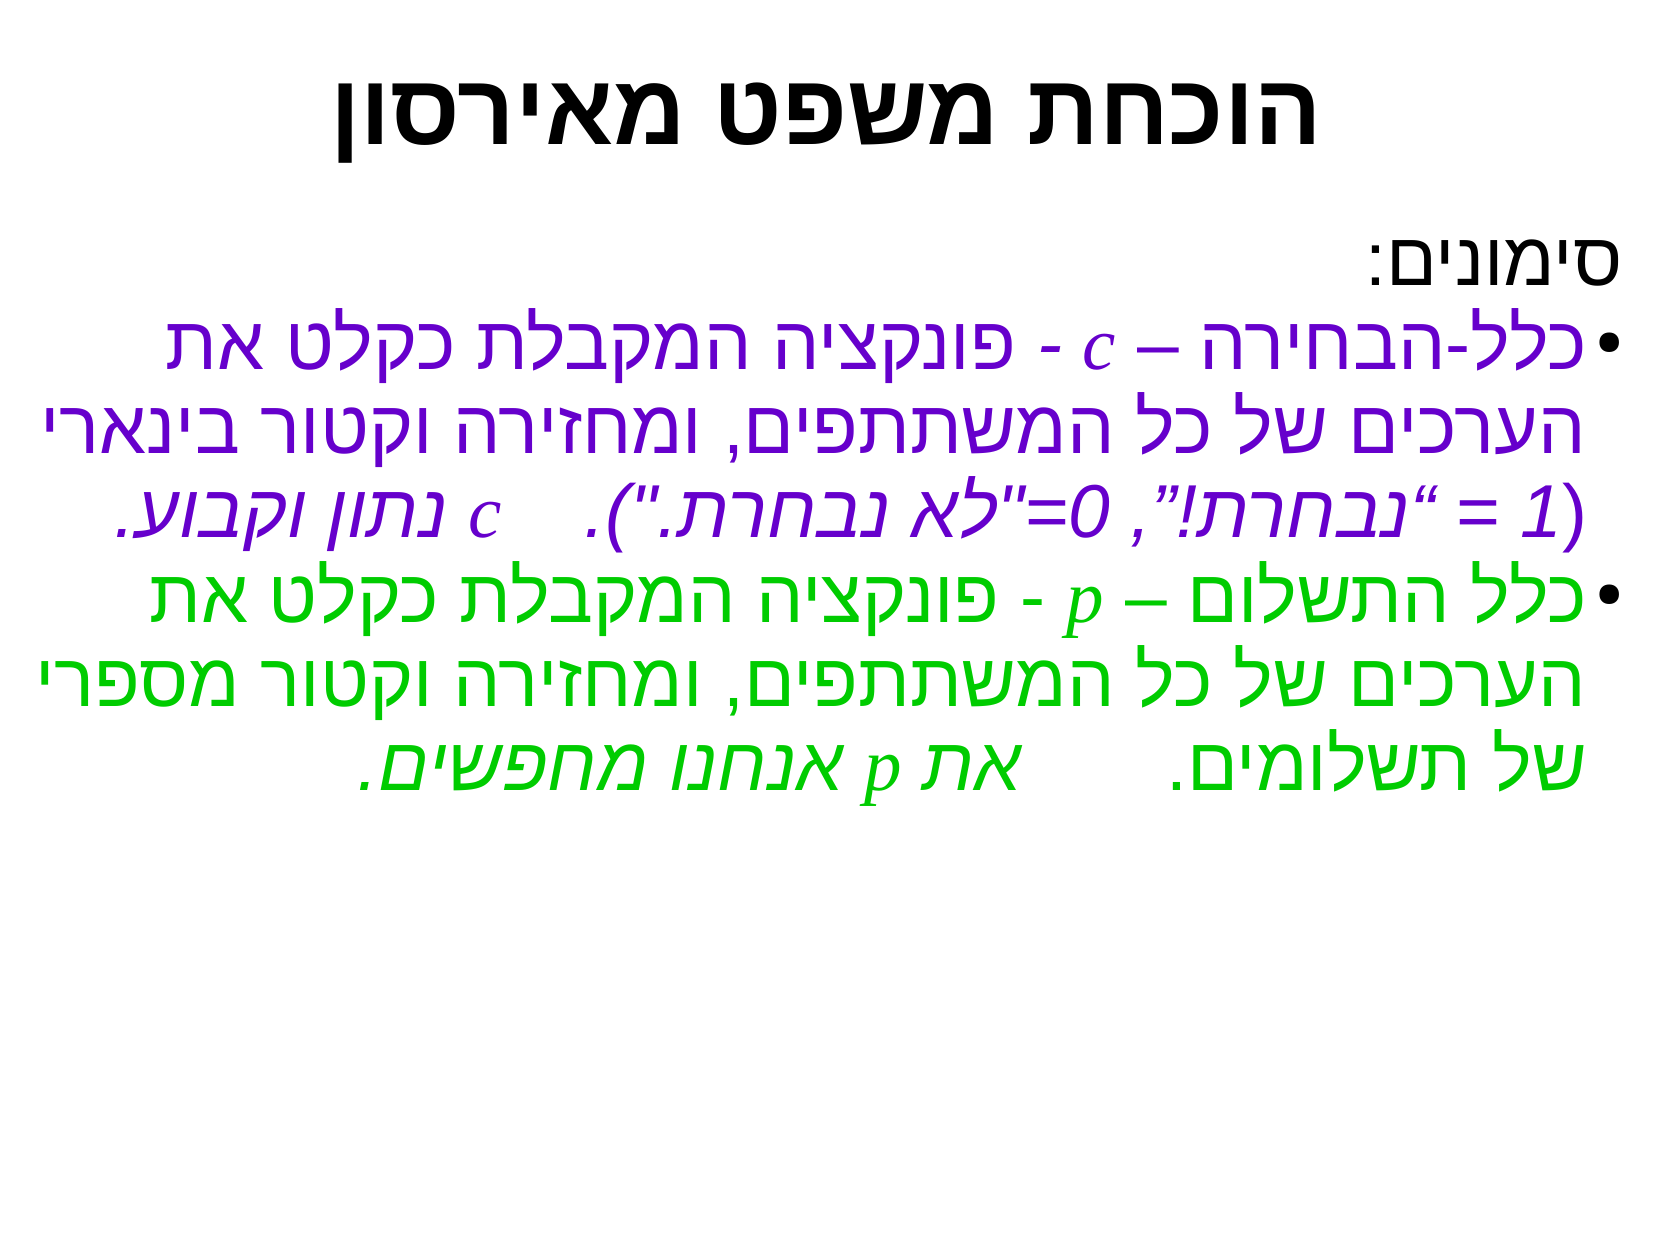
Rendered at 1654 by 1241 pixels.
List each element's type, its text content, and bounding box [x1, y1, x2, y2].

title הוכחת משפט מאירסון [0, 21, 1654, 200]
text_box סימונים: כלל-הבחירה – c - פונקציה המקבלת כקלט את הערכים של כל המשתתפים, ומחזירה וקטור בינארי (1 = “נבחרת!”, 0="לא נבחרת."). c נתון וקבוע. כלל התשלום – p - פונקציה המקבלת כקלט את הערכים של כל המשתתפים, ומחזירה וקטור מספרי של תשלומים. את p אנחנו מחפשים. [17, 210, 1638, 1201]
